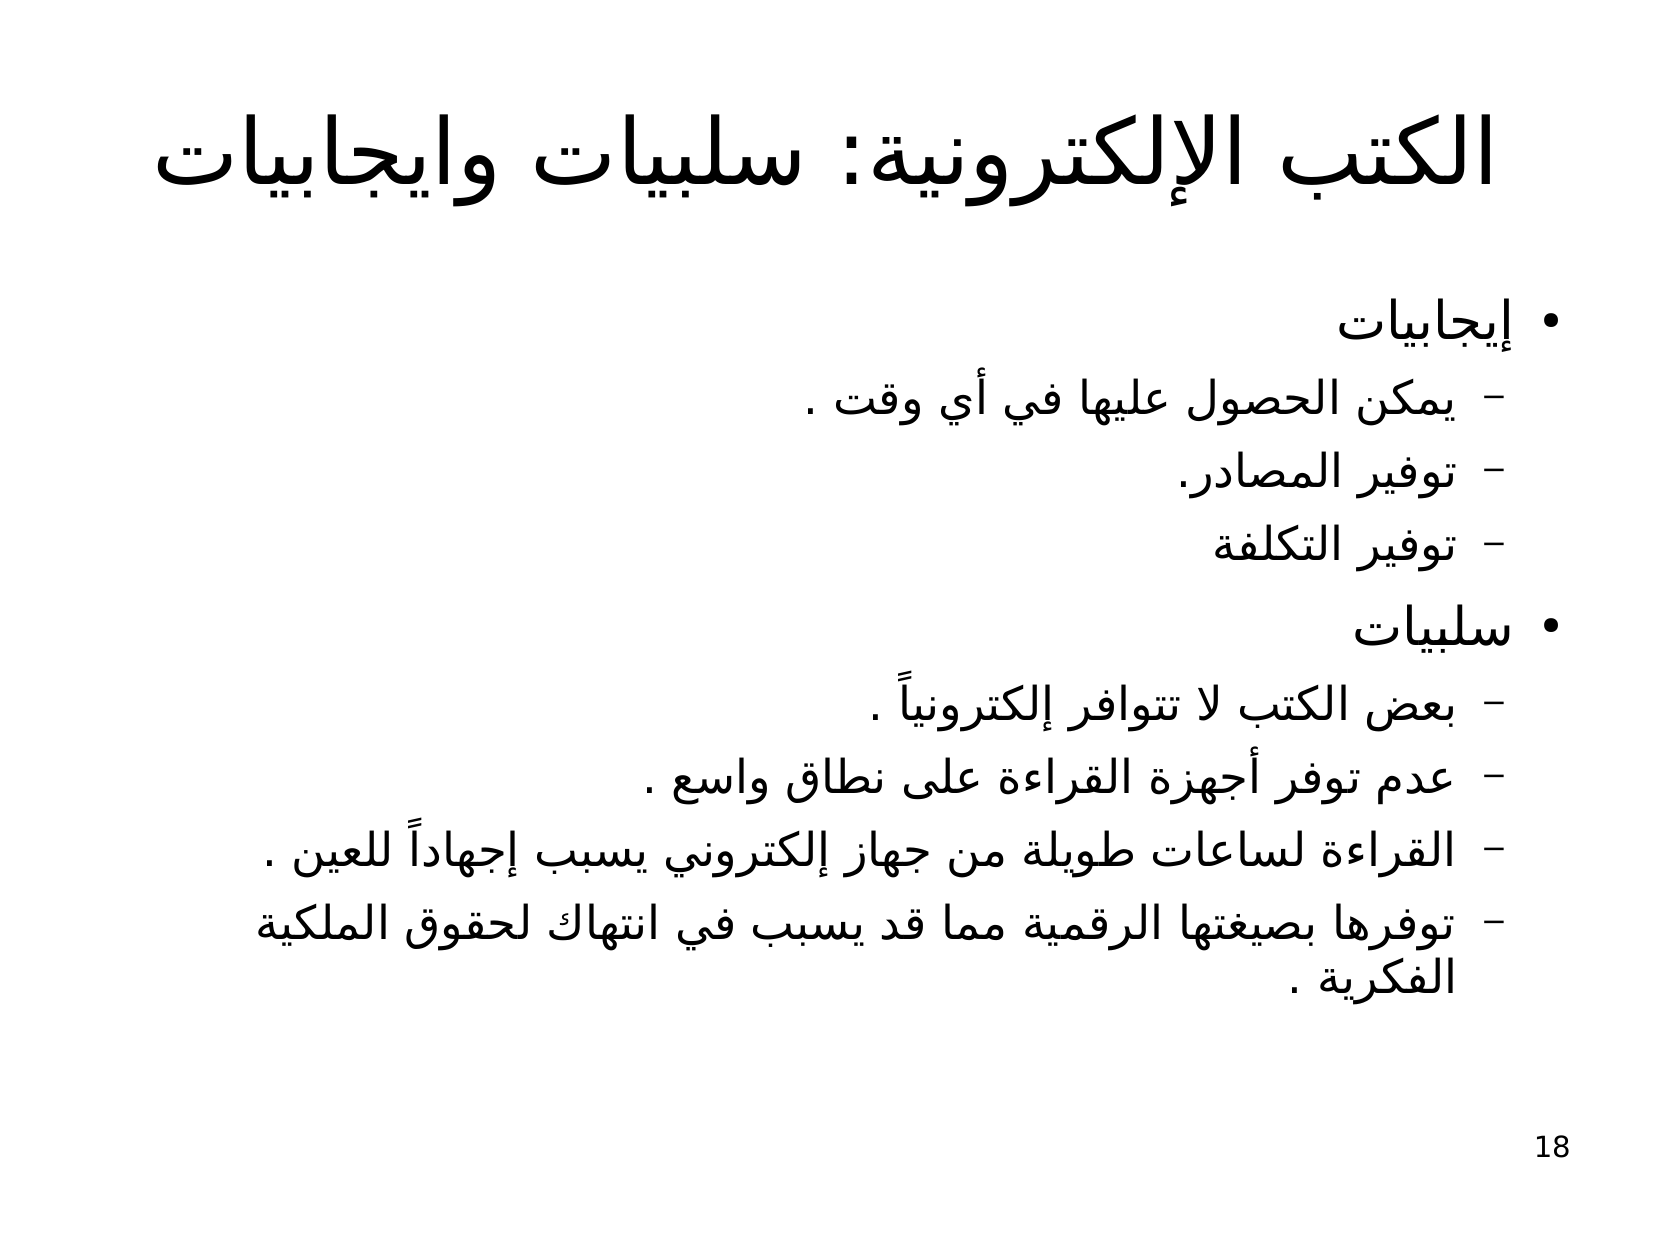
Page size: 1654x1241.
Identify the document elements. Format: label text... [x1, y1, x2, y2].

list إيجابيات يمكن الحصول عليها في أي وقت . توفير المصادر. توفير التكلفة سلبيات بعض الكتب لا تتوافر إلكترونياً . عدم توفر أجهزة القراءة على نطاق واسع . القراءة لساعات طويلة من جهاز إلكتروني يسبب إجهاداً للعين . توفرها بصيغتها الرقمية مما قد يسبب في انتهاك لحقوق الملكية الفكرية . [82, 290, 1571, 1010]
title الكتب الإلكترونية: سلبيات وايجابيات [82, 49, 1571, 257]
